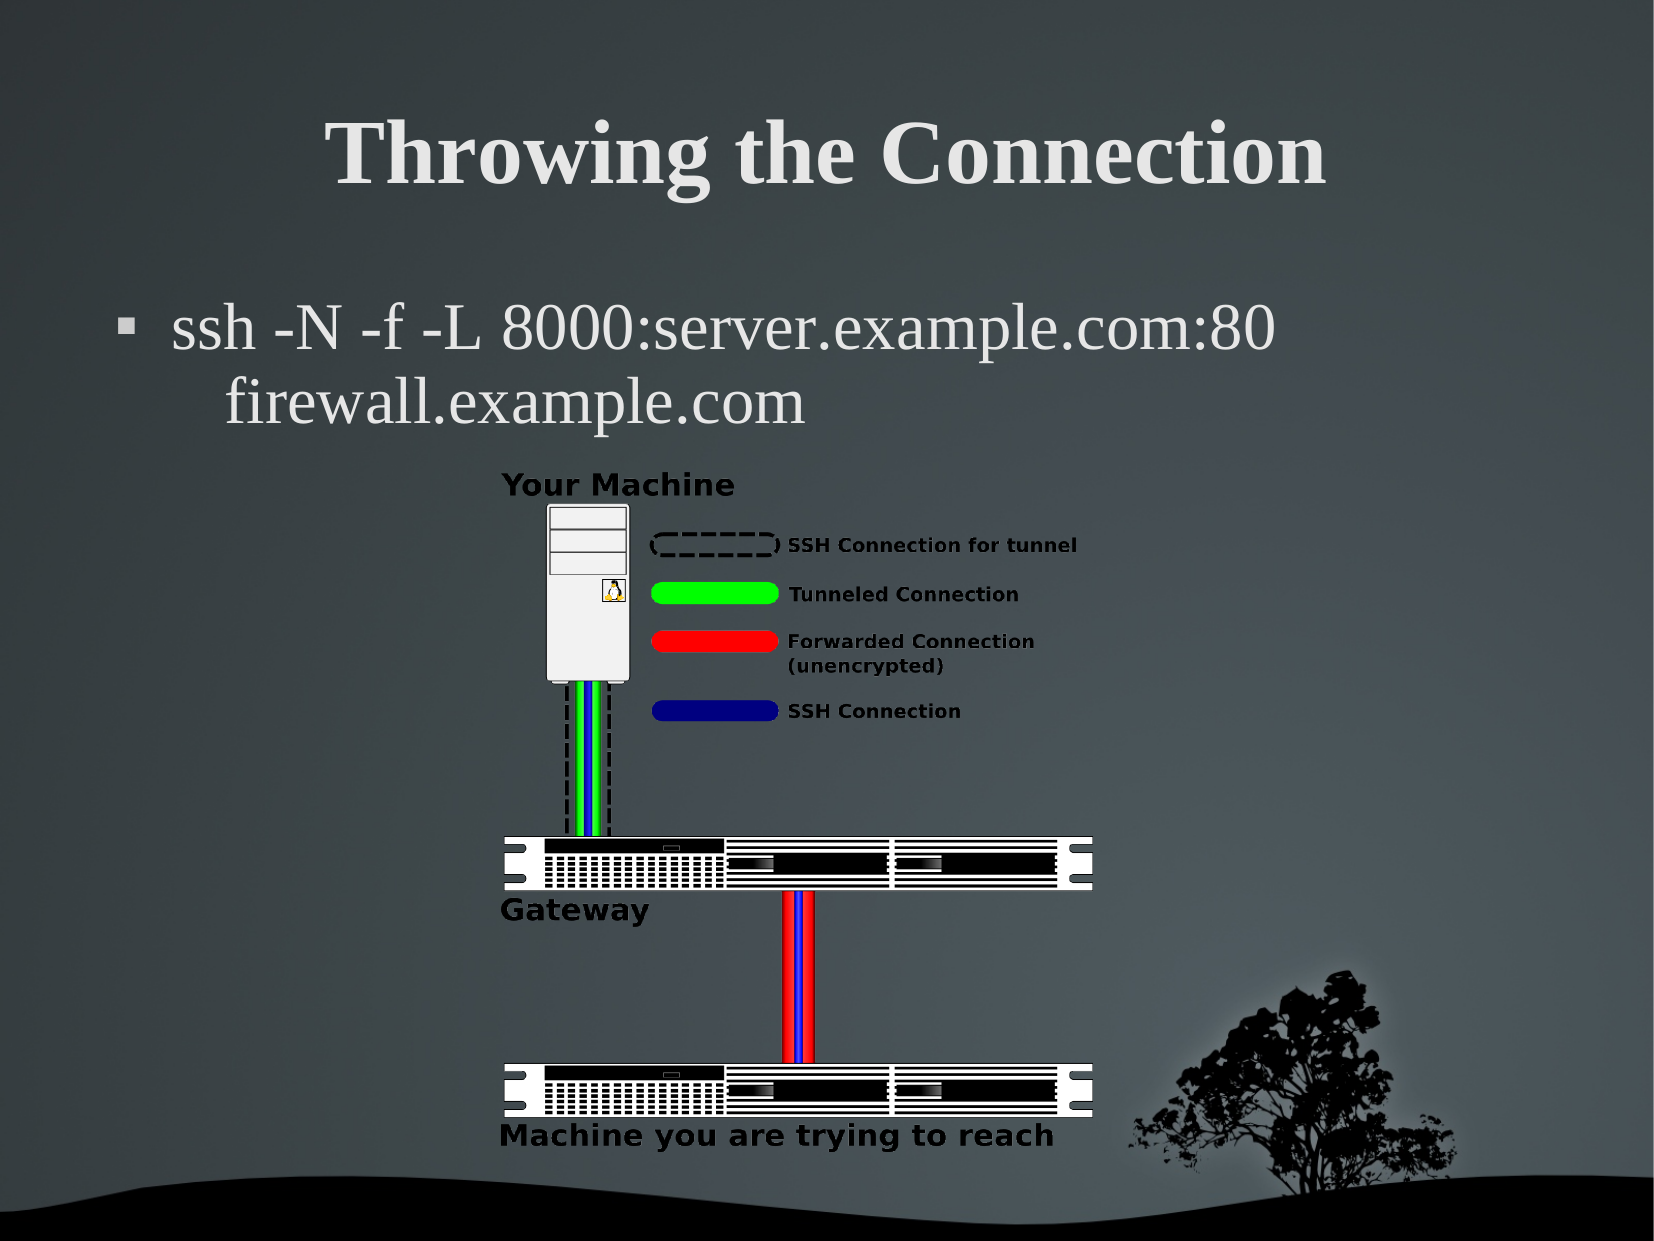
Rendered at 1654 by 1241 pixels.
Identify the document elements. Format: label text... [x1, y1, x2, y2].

picture [0, 0, 1654, 1241]
title Throwing the Connection [82, 49, 1571, 257]
list ssh -N -f -L 8000:server.example.com:80 firewall.example.com [82, 290, 1571, 1094]
